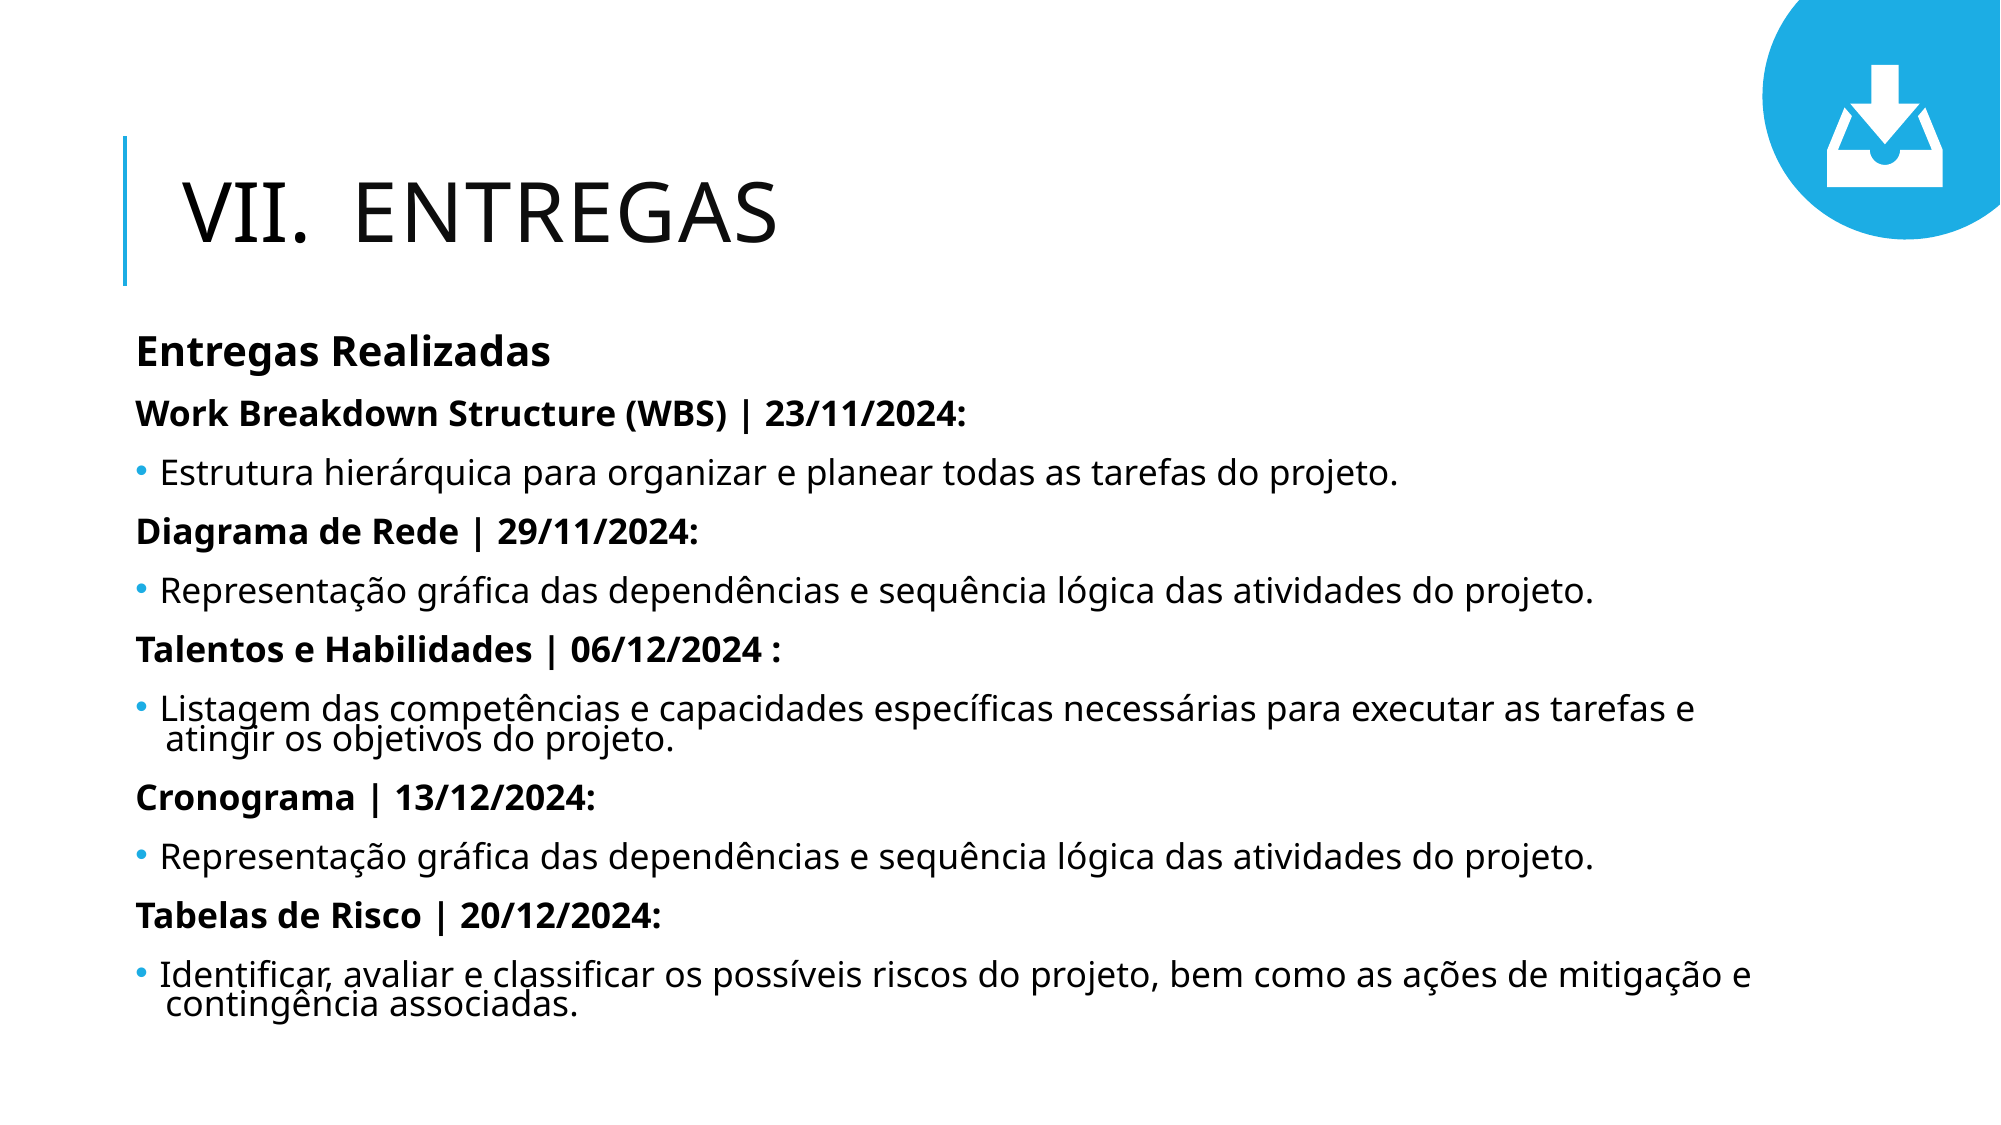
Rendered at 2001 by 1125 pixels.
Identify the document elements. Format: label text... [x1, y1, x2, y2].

text_box [1762, 0, 2000, 240]
list Entregas Realizadas Work Breakdown Structure (WBS) | 23/11/2024: Estrutura hierárquica para organizar e planear todas as tarefas do projeto. Diagrama de Rede | 29/11/2024: Representação gráfica das dependências e sequência lógica das atividades do projeto. Talentos e Habilidades | 06/12/2024 : Listagem das competências e capacidades específicas necessárias para executar as tarefas e atingir os objetivos do projeto. Cronograma | 13/12/2024: Representação gráfica das dependências e sequência lógica das atividades do projeto. Tabelas de Risco | 20/12/2024: Identificar, avaliar e classificar os possíveis riscos do projeto, bem como as ações de mitigação e contingência associadas. [127, 331, 1818, 1096]
title Entregas [168, 96, 1763, 331]
